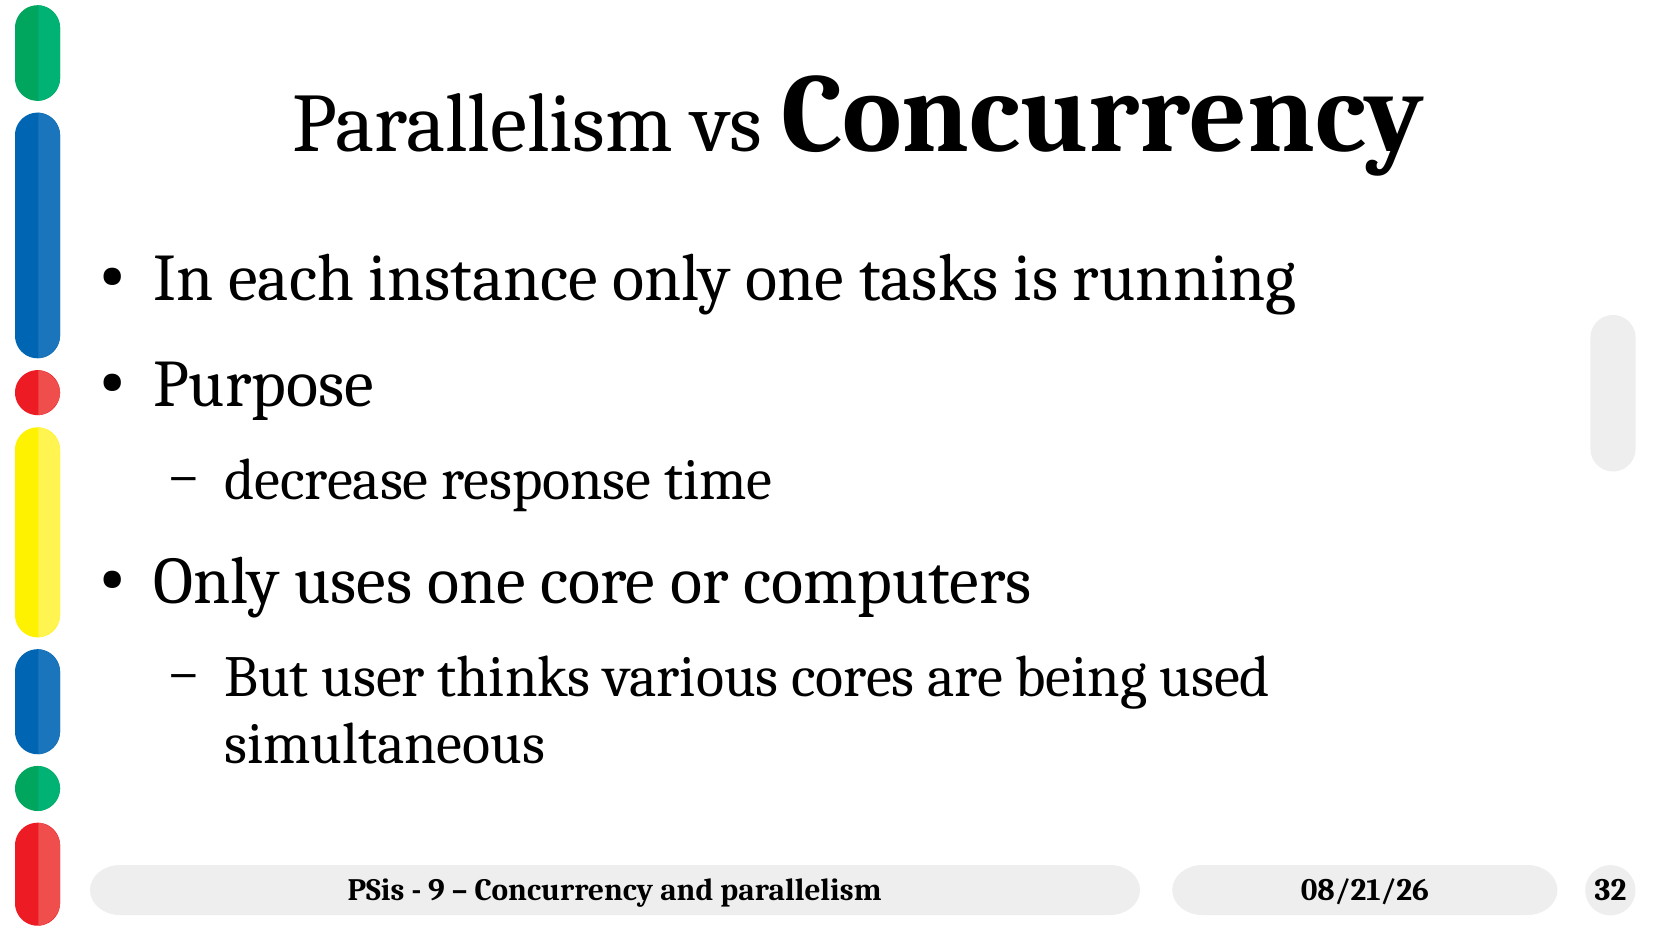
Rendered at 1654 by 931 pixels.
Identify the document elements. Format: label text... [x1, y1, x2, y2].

title Parallelism vs Concurrency [82, 48, 1636, 181]
list In each instance only one tasks is running Purpose decrease response time Only uses one core or computers But user thinks various cores are being used simultaneous [82, 240, 1571, 866]
